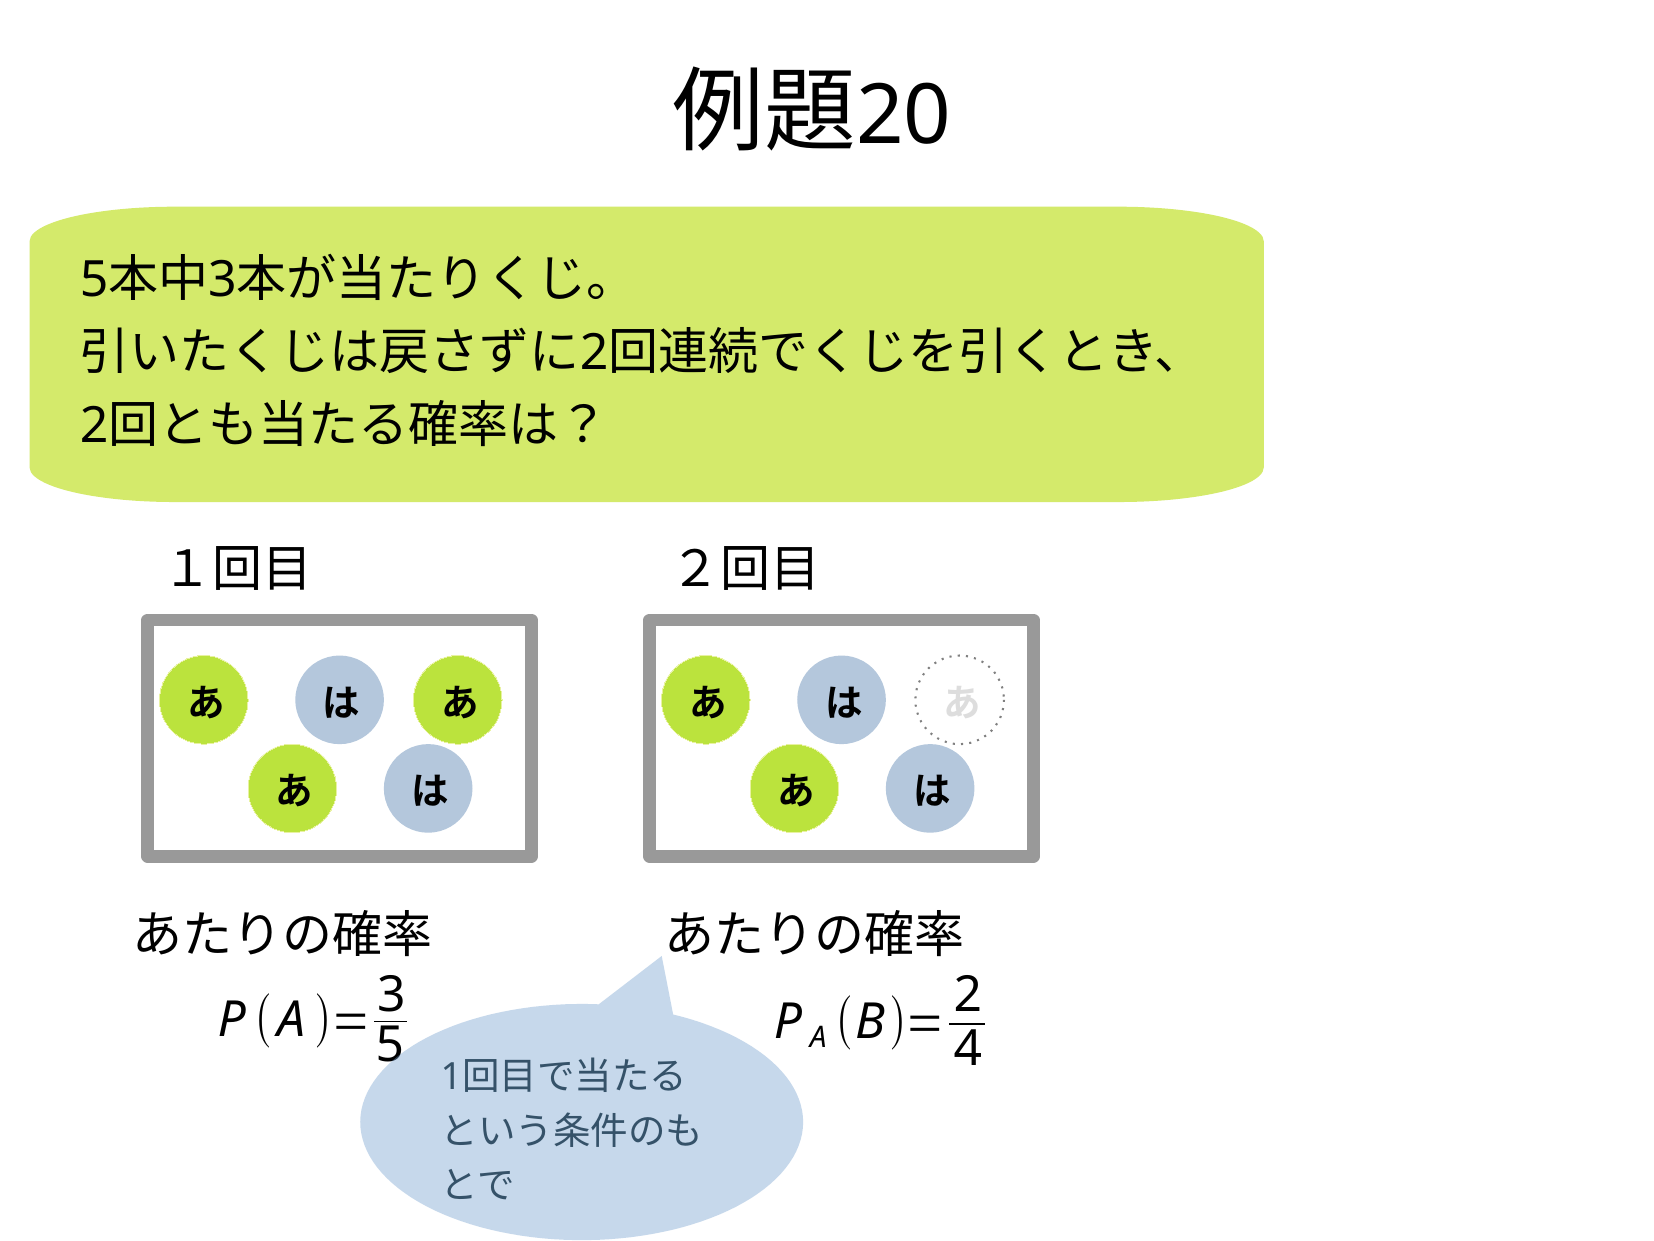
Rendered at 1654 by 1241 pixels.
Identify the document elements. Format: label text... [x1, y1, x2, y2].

text_box あたりの確率 [649, 887, 1004, 975]
text_box は [885, 744, 975, 833]
text_box あ [413, 655, 503, 745]
chart [767, 974, 993, 1075]
text_box [649, 620, 1034, 857]
text_box あ [750, 744, 839, 833]
text_box 1回目で当たるという条件のもとで [360, 955, 804, 1241]
text_box は [295, 655, 384, 745]
text_box は [383, 744, 473, 833]
text_box あ [248, 744, 337, 833]
text_box あ [915, 655, 1004, 745]
text_box ２回目 [655, 520, 922, 609]
text_box は [797, 655, 886, 745]
text_box あたりの確率 [118, 887, 473, 975]
text_box あ [159, 655, 249, 745]
chart [211, 974, 414, 1071]
text_box [147, 620, 532, 857]
title 例題20 [29, 29, 1595, 178]
text_box 5本中3本が当たりくじ。 引いたくじは戻さずに2回連続でくじを引くとき、 2回とも当たる確率は？ [64, 231, 1630, 464]
text_box [29, 206, 1264, 503]
text_box あ [661, 655, 751, 745]
text_box １回目 [147, 520, 414, 609]
